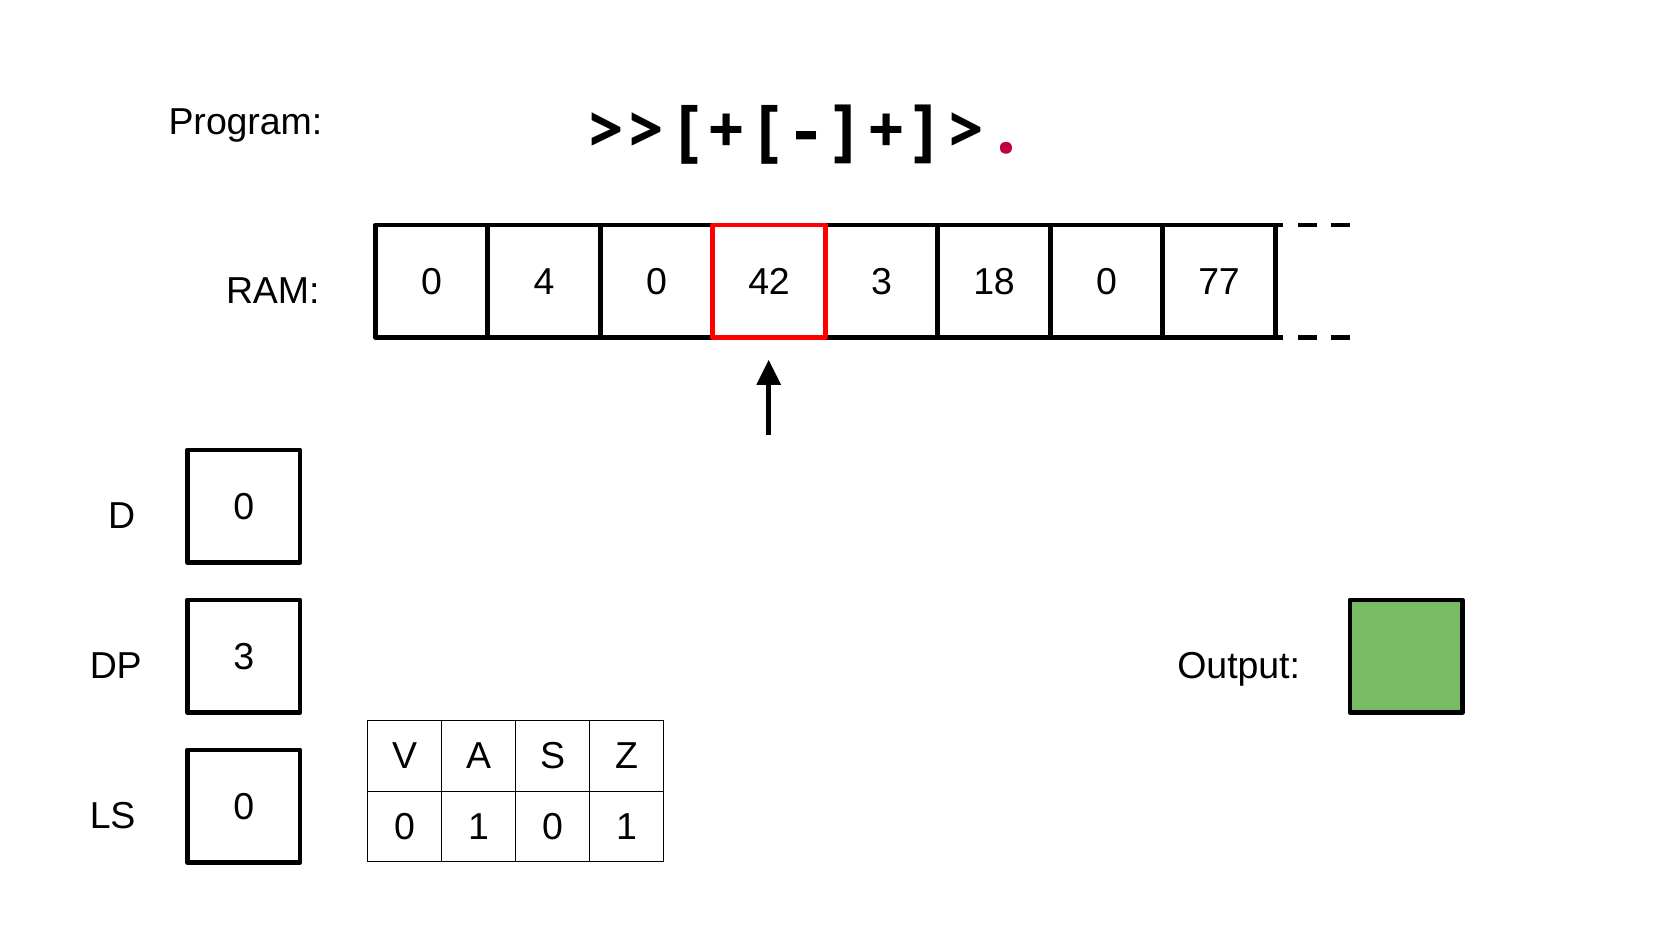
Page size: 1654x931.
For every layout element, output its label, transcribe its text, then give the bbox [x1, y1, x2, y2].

text_box D [93, 487, 151, 545]
text_box 4 [487, 224, 600, 338]
table_cell 1 [442, 792, 515, 861]
table_cell 0 [368, 792, 441, 861]
table_header A [442, 721, 515, 791]
text_box 3 [826, 224, 937, 338]
text_box 3 [187, 599, 300, 713]
table_header S [516, 721, 589, 791]
text_box Program: [153, 93, 337, 151]
text_box 77 [1162, 224, 1276, 338]
table_cell 1 [590, 792, 663, 861]
text_box 18 [937, 224, 1050, 338]
text_box 0 [375, 224, 487, 338]
text_box LS [75, 787, 151, 845]
text_box 42 [712, 224, 826, 338]
text_box RAM: [211, 262, 362, 362]
table_cell 0 [516, 792, 589, 861]
table_header V [368, 721, 441, 791]
text_box [1349, 599, 1463, 713]
text_box 0 [187, 749, 300, 863]
table_header Z [590, 721, 663, 791]
text_box Output: [1162, 637, 1336, 737]
text_box >>[+[-]+]>. [337, 75, 1276, 168]
text_box 0 [1050, 224, 1162, 338]
text_box 0 [187, 449, 300, 563]
text_box 0 [600, 224, 712, 338]
text_box DP [75, 637, 157, 695]
